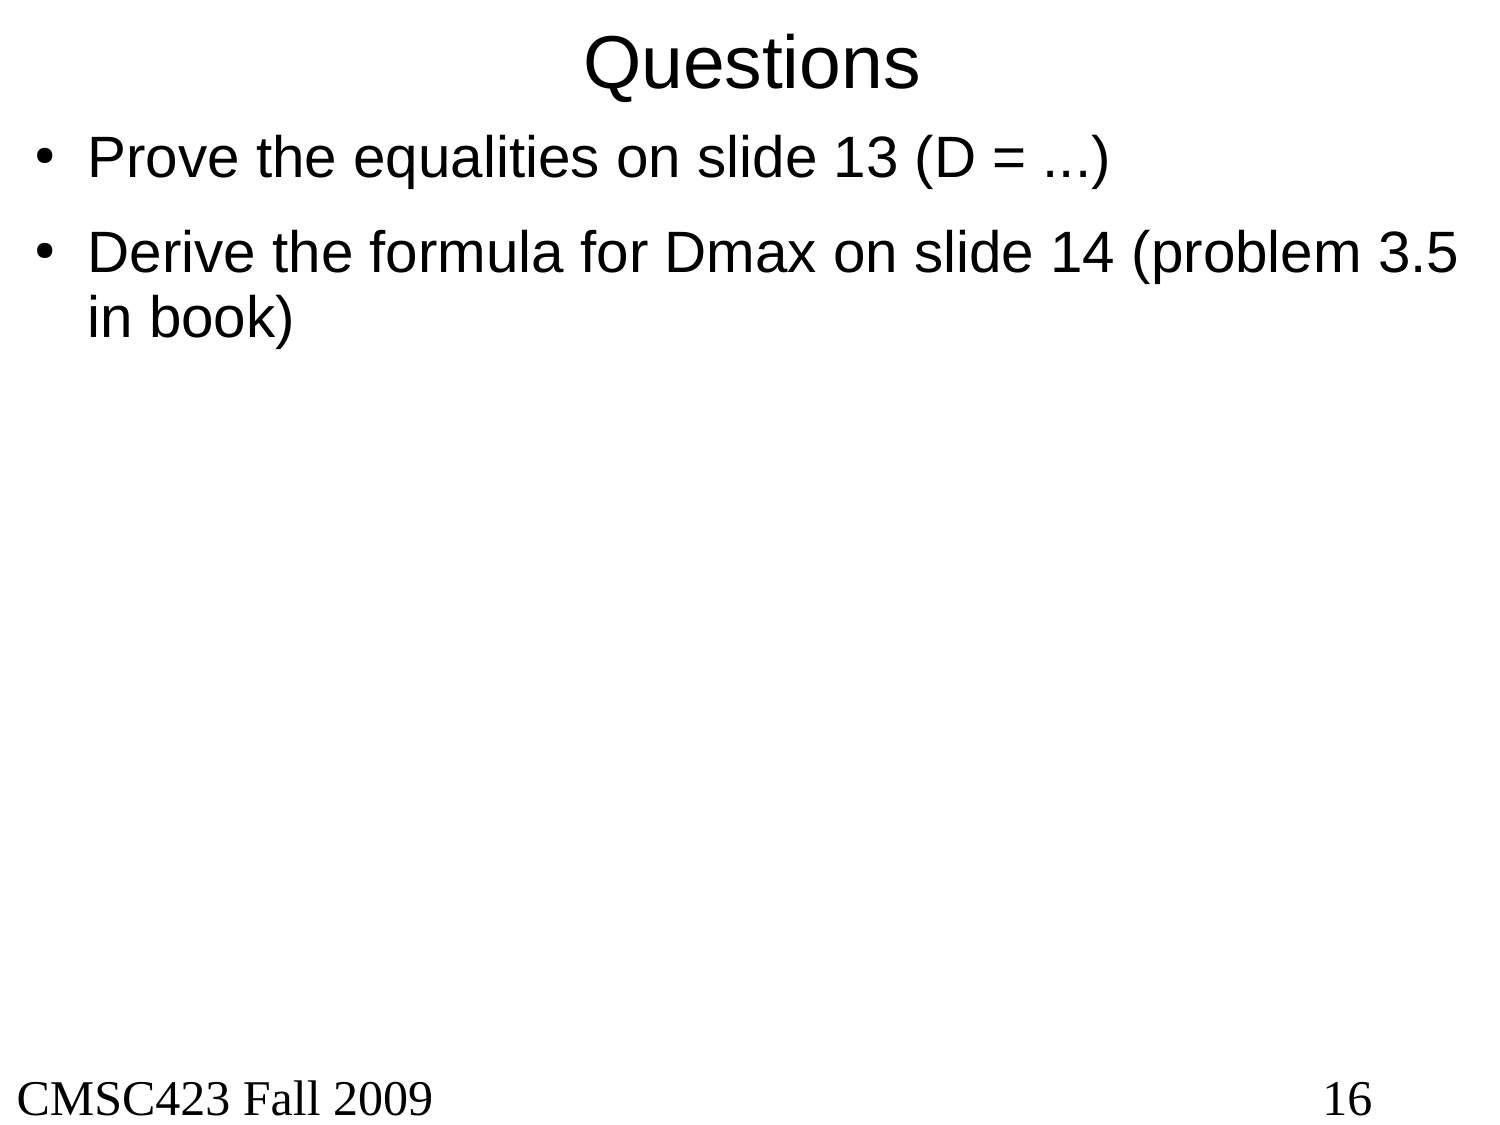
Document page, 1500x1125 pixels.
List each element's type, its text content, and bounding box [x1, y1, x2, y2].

list Prove the equalities on slide 13 (D = ...) Derive the formula for Dmax on slide 14 (problem 3.5 in book) [16, 124, 1485, 1072]
title Questions [19, 9, 1485, 116]
